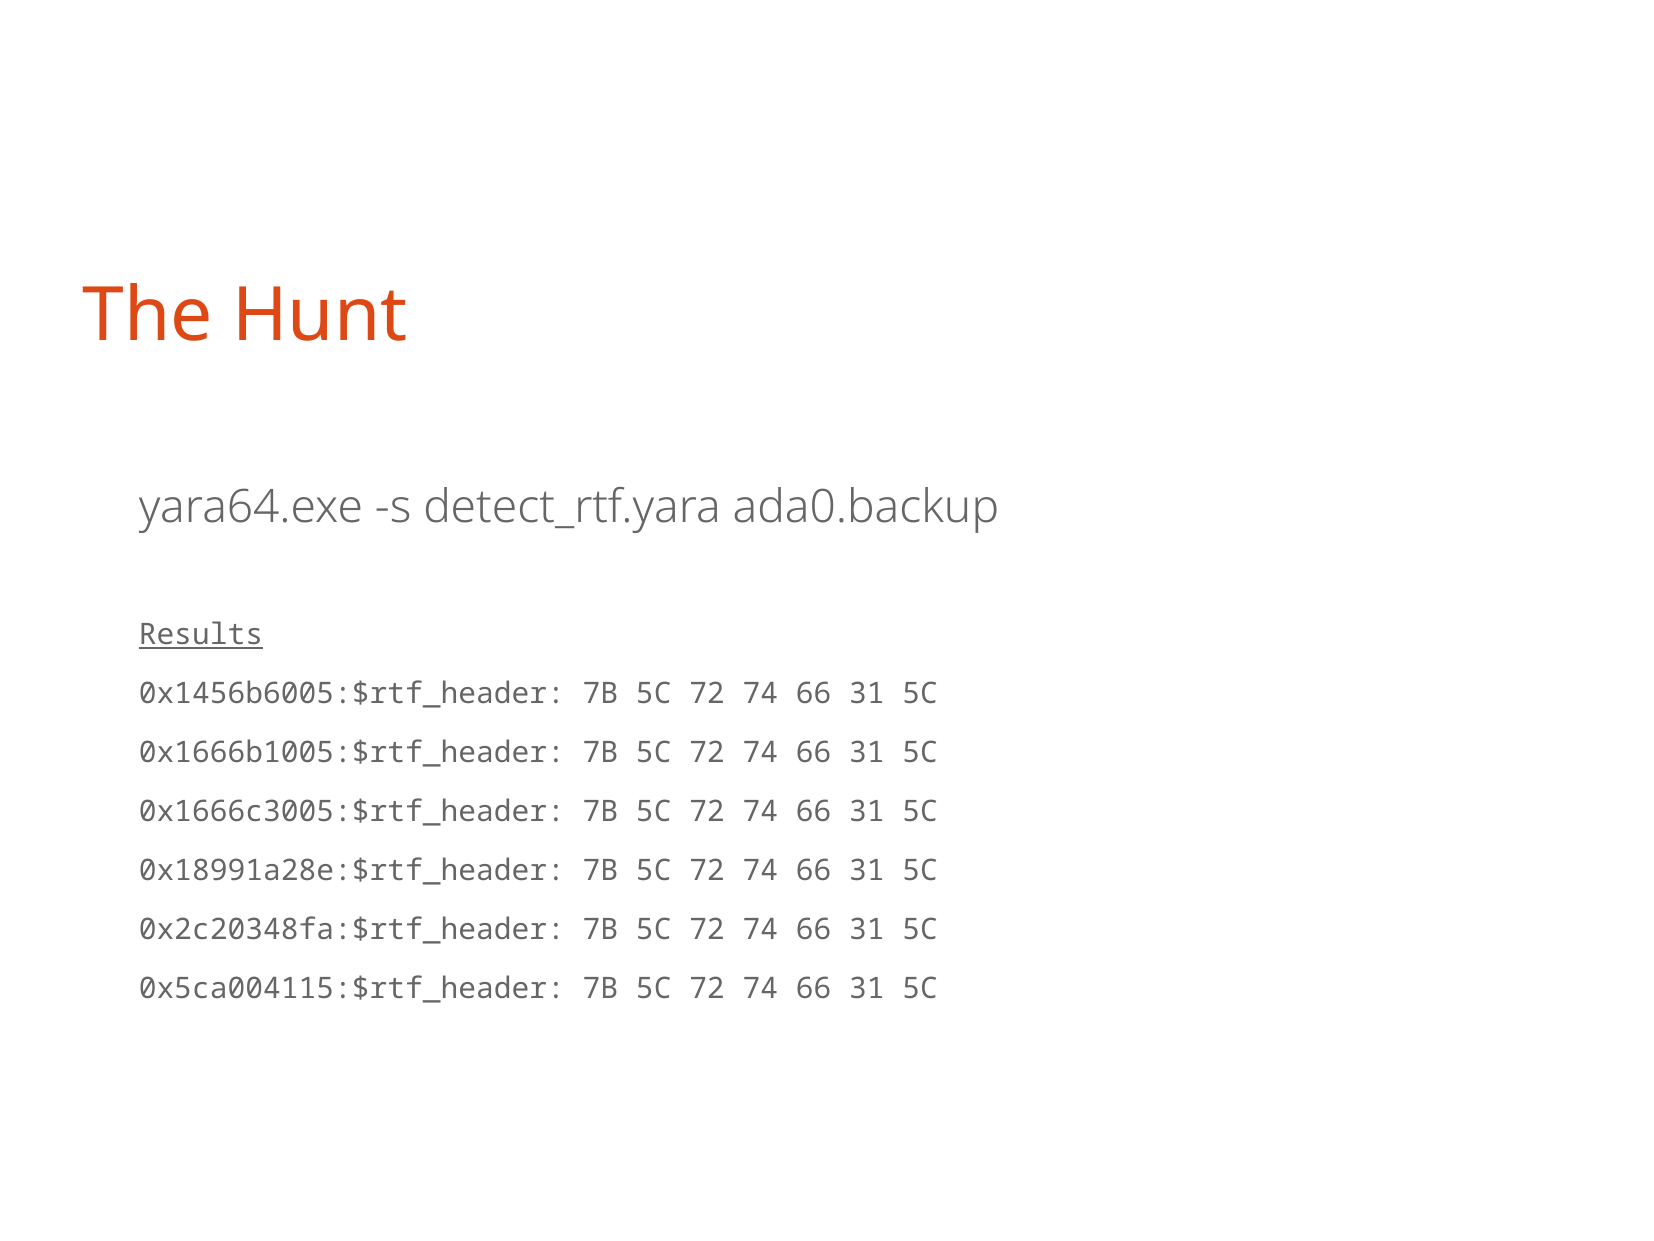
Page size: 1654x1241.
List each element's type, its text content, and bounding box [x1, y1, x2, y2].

title The Hunt [82, 248, 1571, 375]
list yara64.exe -s detect_rtf.yara ada0.backup Results 0x1456b6005:$rtf_header: 7B 5C 72 74 66 31 5C 0x1666b1005:$rtf_header: 7B 5C 72 74 66 31 5C 0x1666c3005:$rtf_header: 7B 5C 72 74 66 31 5C 0x18991a28e:$rtf_header: 7B 5C 72 74 66 31 5C 0x2c20348fa:$rtf_header: 7B 5C 72 74 66 31 5C 0x5ca004115:$rtf_header: 7B 5C 72 74 66 31 5C [82, 389, 1571, 1010]
